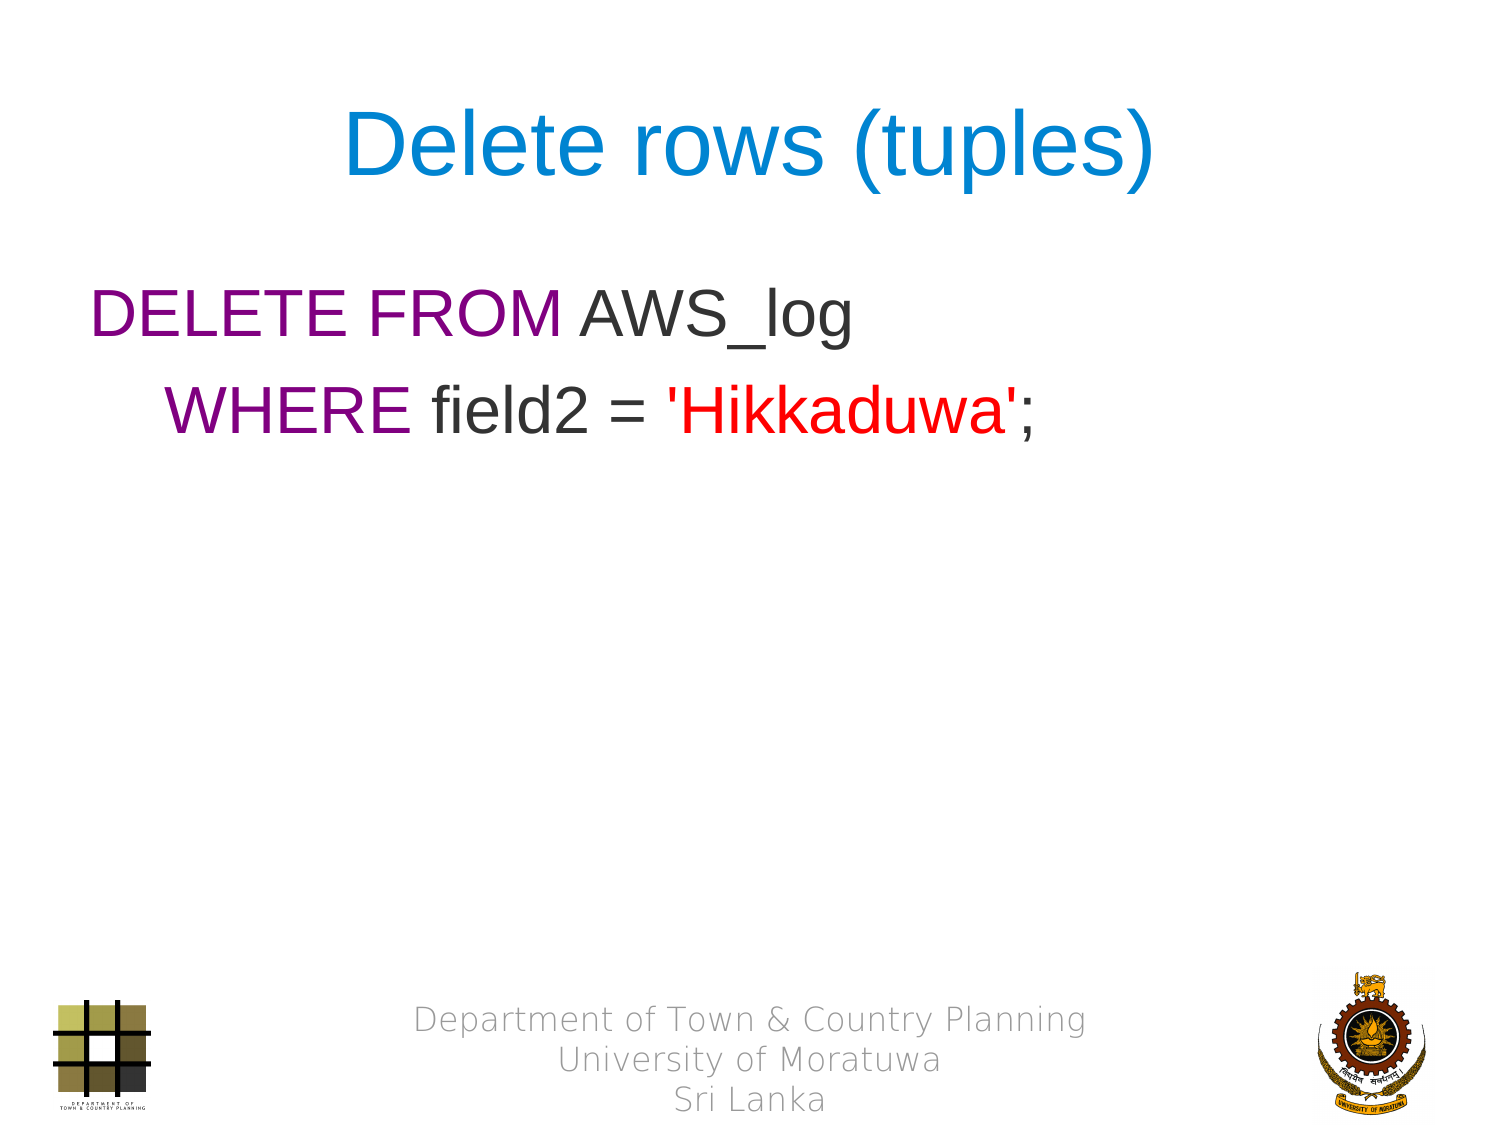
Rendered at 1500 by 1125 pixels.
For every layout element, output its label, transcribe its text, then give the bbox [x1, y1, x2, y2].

picture [53, 1000, 151, 1110]
picture [1312, 966, 1435, 1125]
title Delete rows (tuples) [75, 45, 1426, 233]
list DELETE FROM AWS_log WHERE field2 = 'Hikkaduwa'; [75, 262, 1426, 916]
